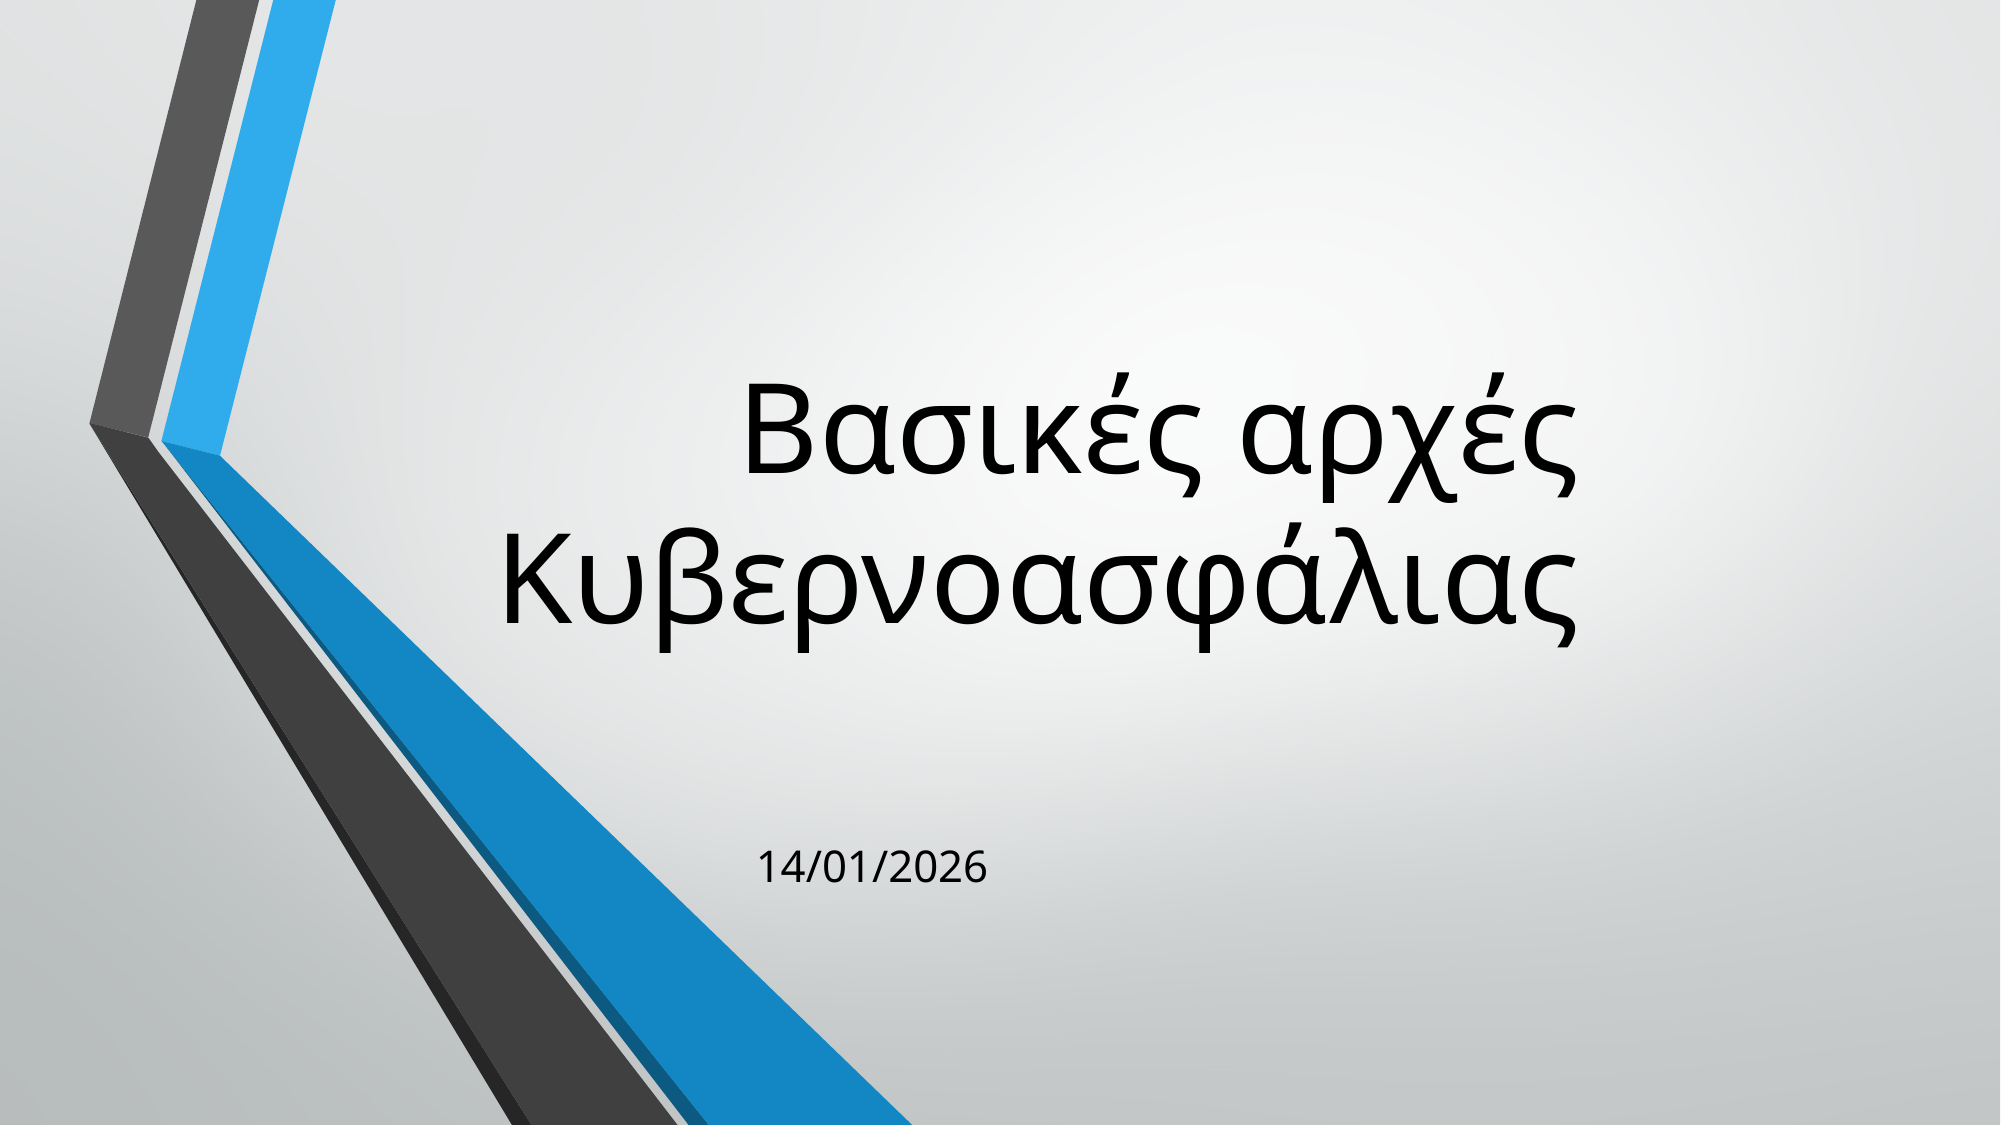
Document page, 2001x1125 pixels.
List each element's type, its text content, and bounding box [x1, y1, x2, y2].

subtitle 14/01/2026 [740, 670, 1887, 899]
title Βασικές αρχές Κυβερνοασφάλιας [480, 226, 1887, 656]
